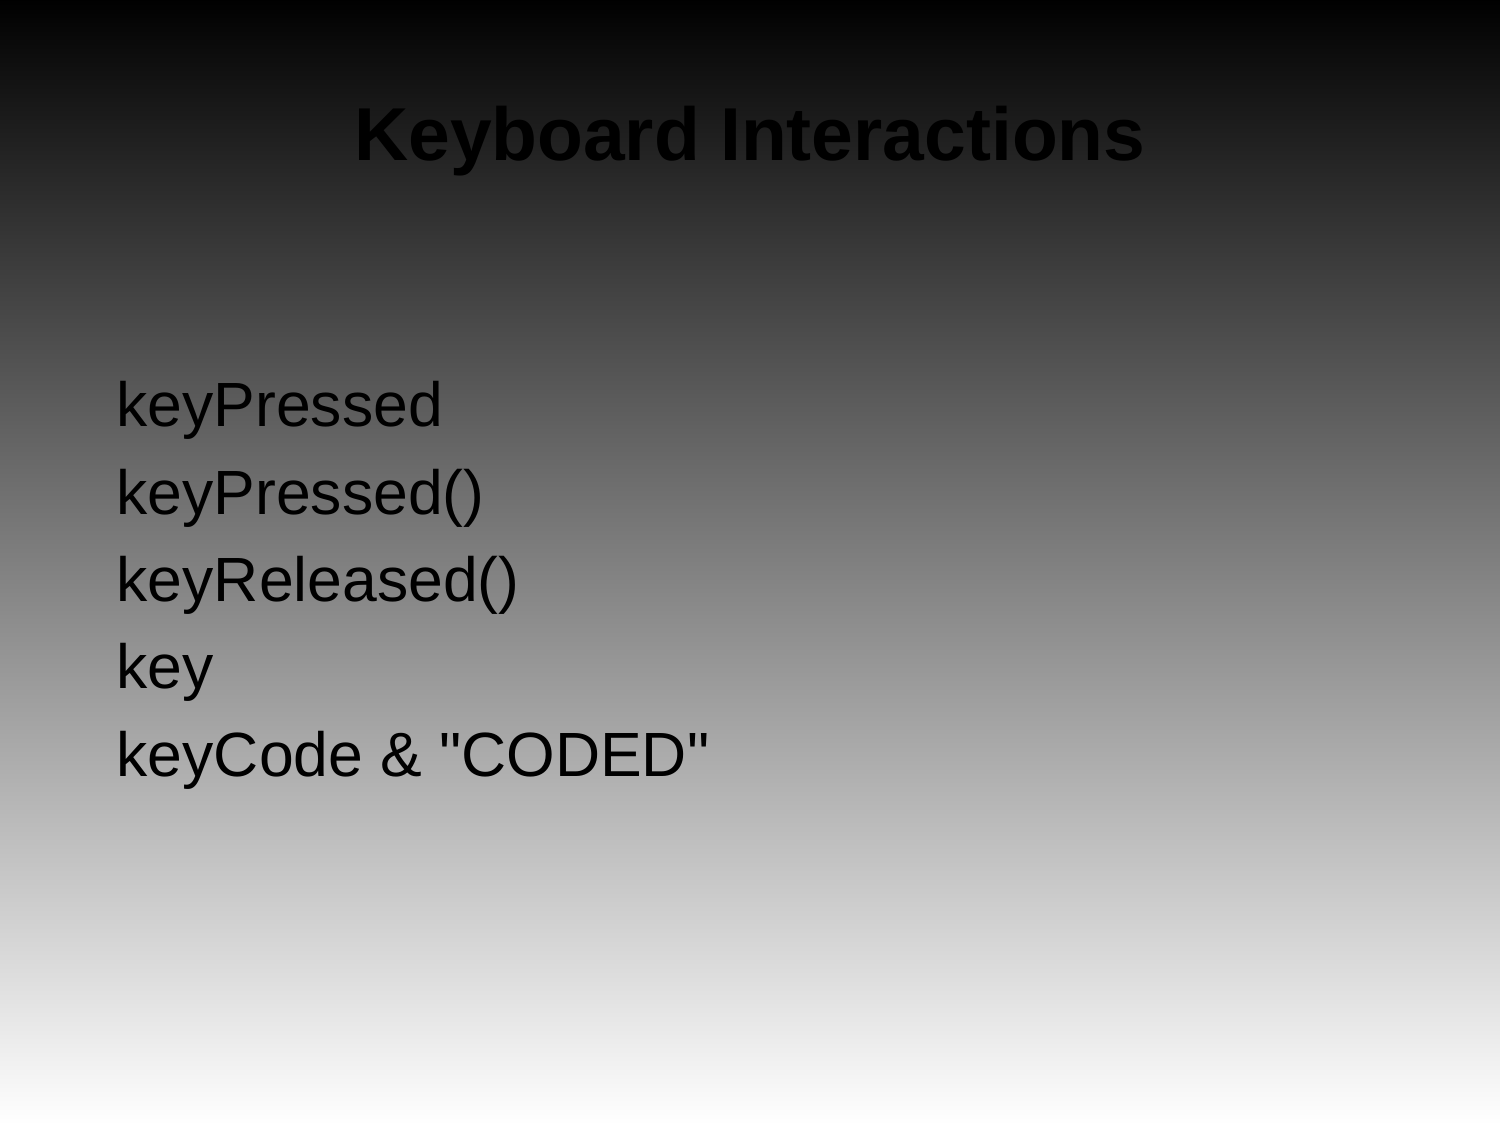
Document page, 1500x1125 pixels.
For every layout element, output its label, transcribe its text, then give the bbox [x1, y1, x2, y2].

text_box keyPressed keyPressed() keyReleased() key keyCode & "CODED" [101, 349, 1425, 971]
title Keyboard Interactions [75, 83, 1425, 191]
